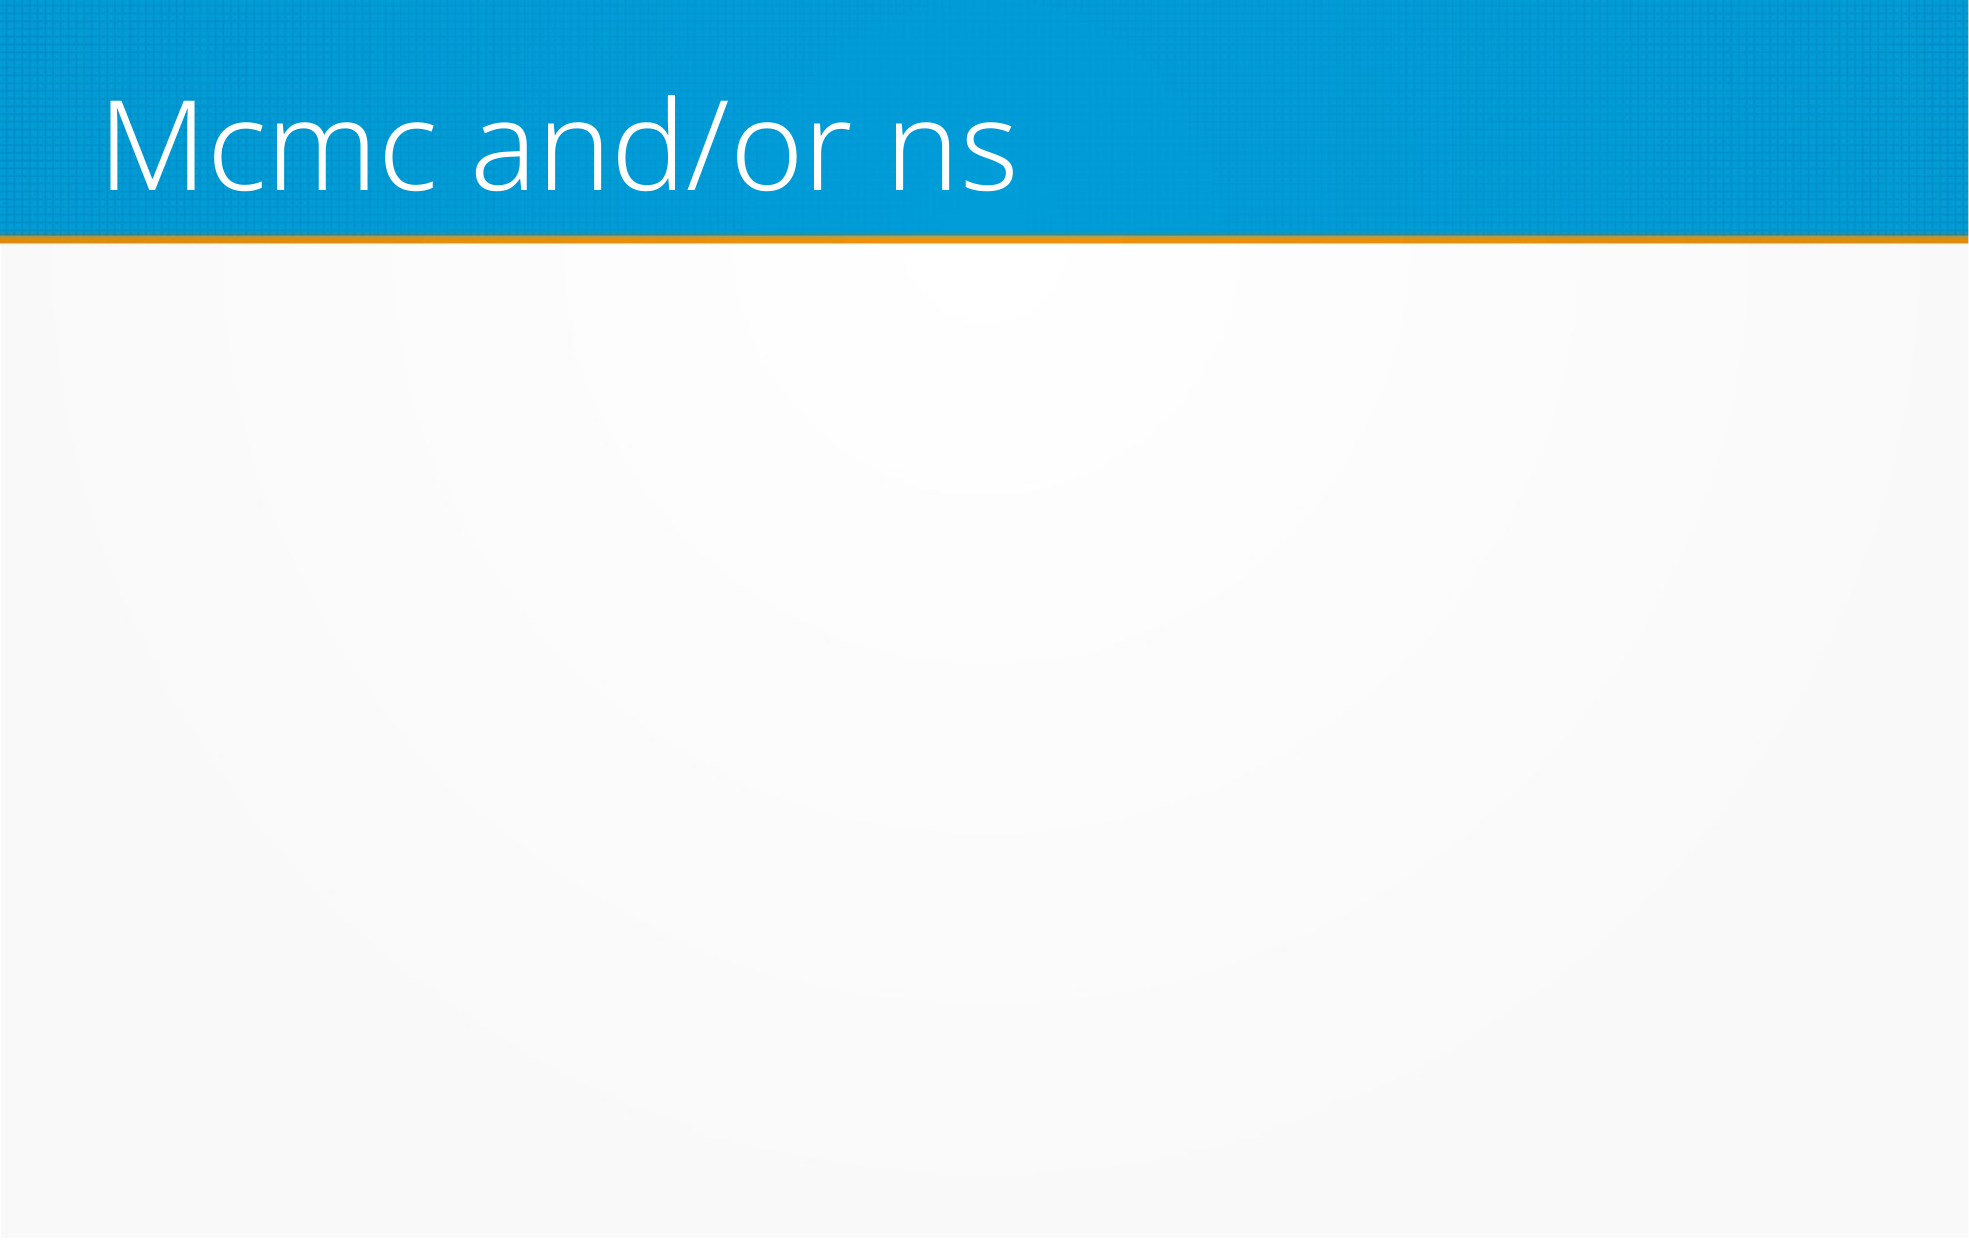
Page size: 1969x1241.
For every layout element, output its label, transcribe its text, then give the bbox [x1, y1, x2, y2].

title Mcmc and/or ns [98, 19, 1870, 227]
picture [0, 233, 1969, 1241]
